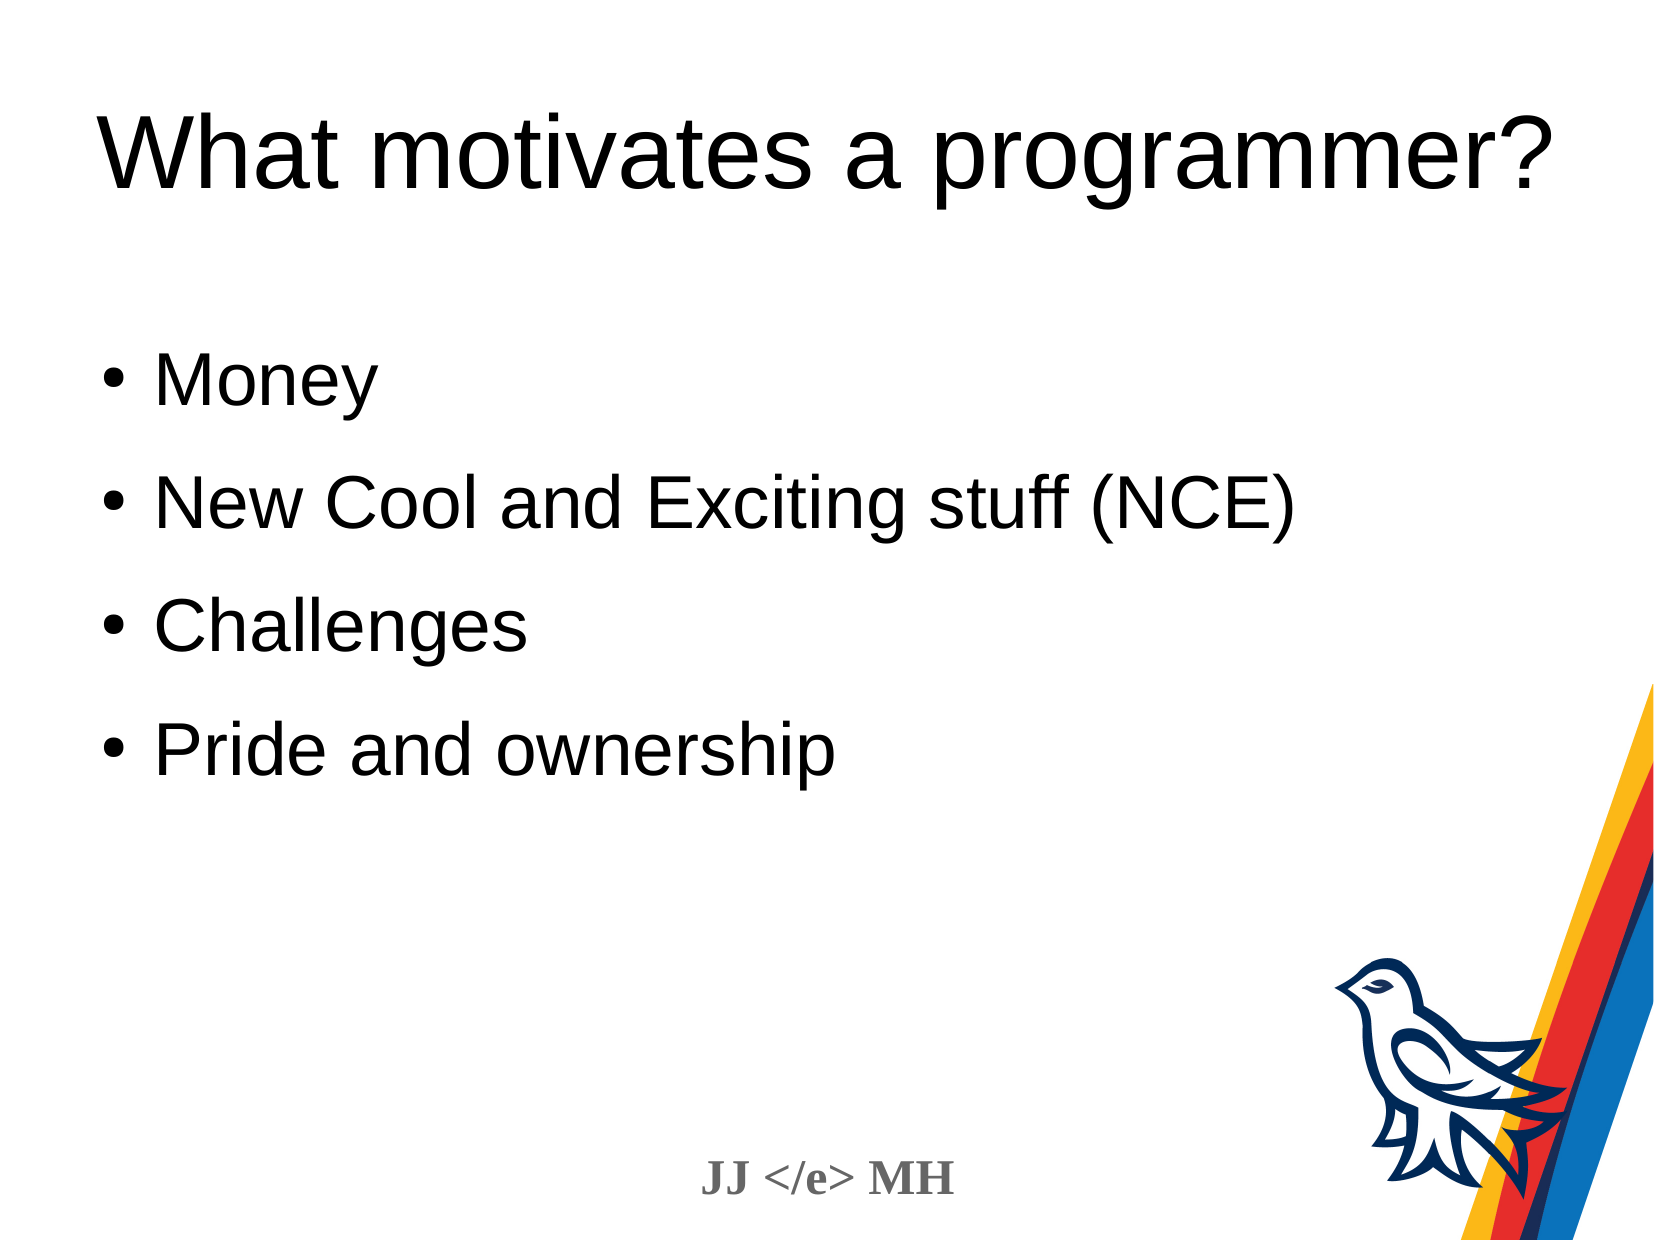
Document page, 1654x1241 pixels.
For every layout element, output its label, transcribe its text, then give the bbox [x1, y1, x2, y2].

title What motivates a programmer? [82, 49, 1571, 257]
list Money New Cool and Exciting stuff (NCE) Challenges Pride and ownership [82, 337, 1300, 1057]
picture [1324, 684, 1654, 1240]
